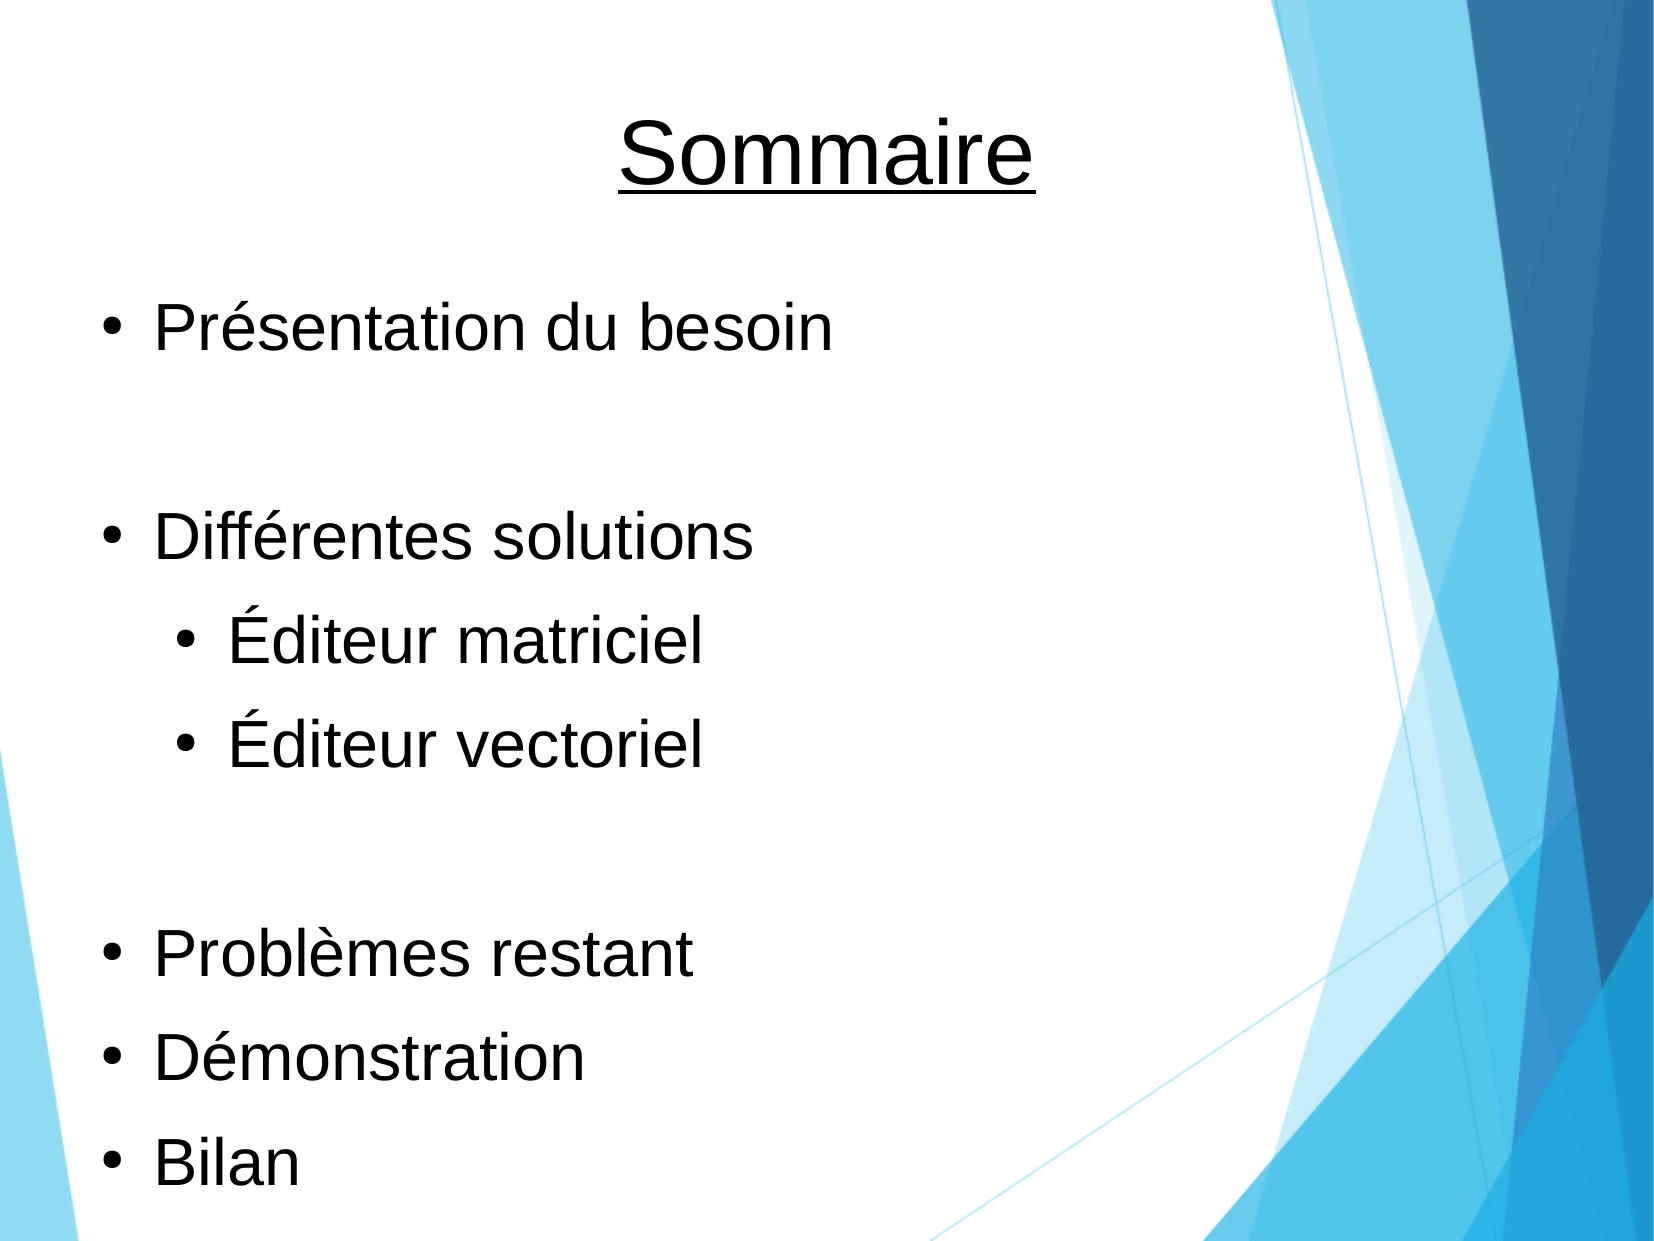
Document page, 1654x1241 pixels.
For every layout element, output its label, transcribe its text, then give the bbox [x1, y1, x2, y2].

title Sommaire [82, 49, 1571, 257]
picture [0, 0, 1654, 1241]
list Présentation du besoin Différentes solutions Éditeur matriciel Éditeur vectoriel Problèmes restant Démonstration Bilan [82, 290, 1571, 1010]
